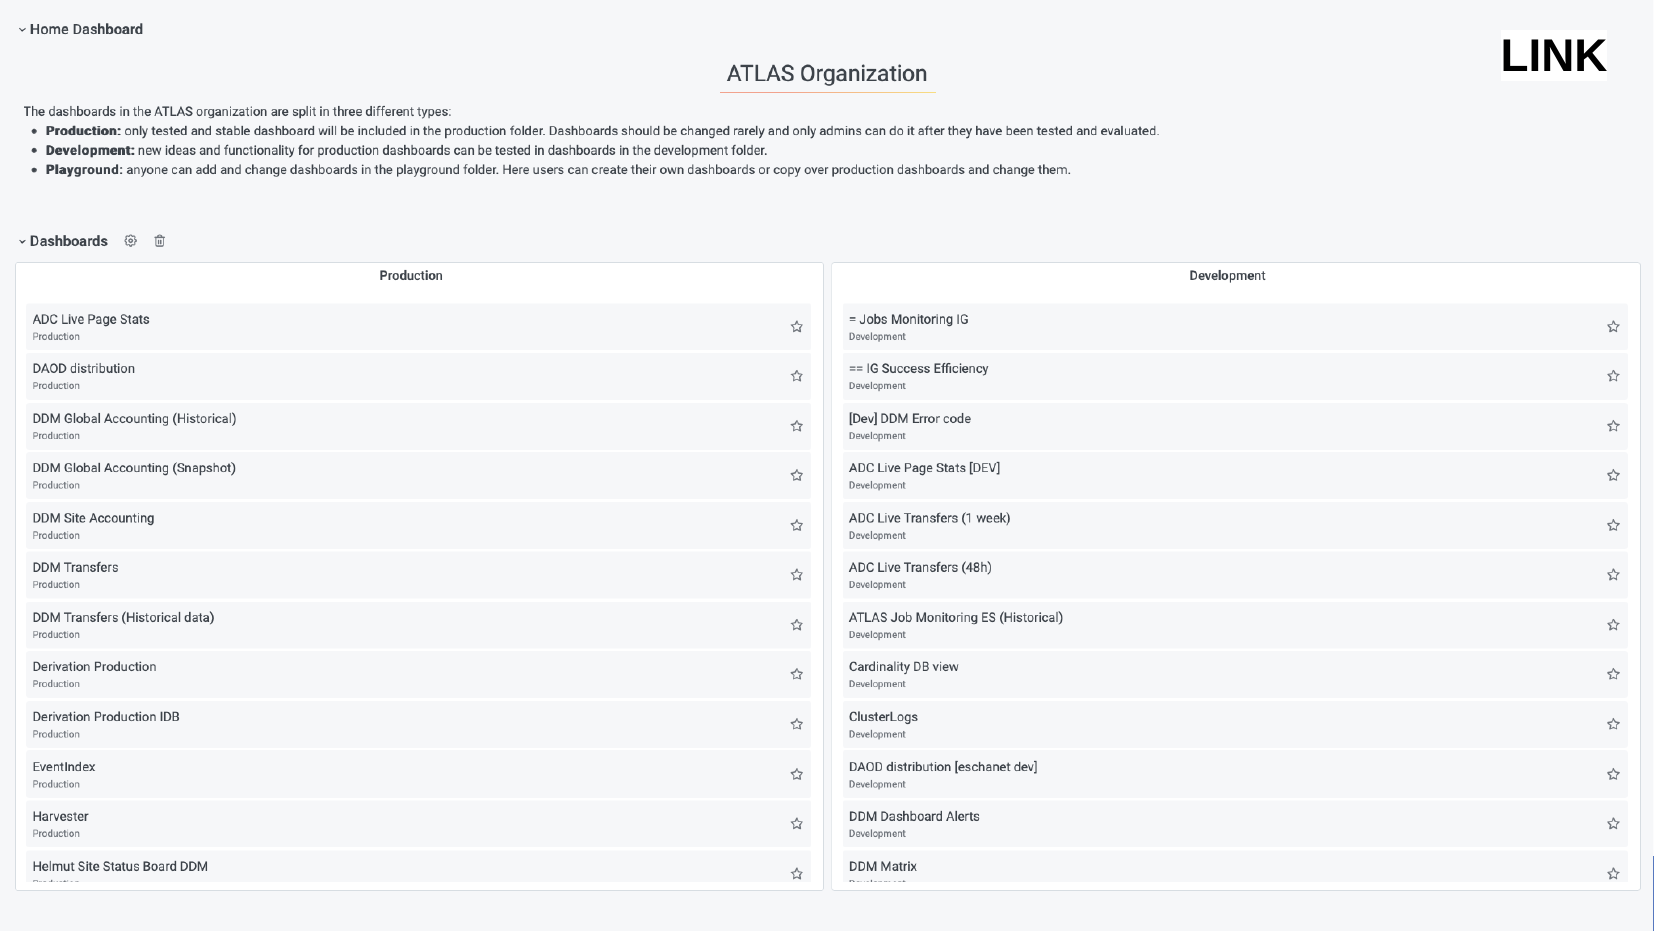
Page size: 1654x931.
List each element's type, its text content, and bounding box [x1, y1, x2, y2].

text_box LINK [1485, 22, 1636, 89]
picture [0, 0, 1654, 931]
